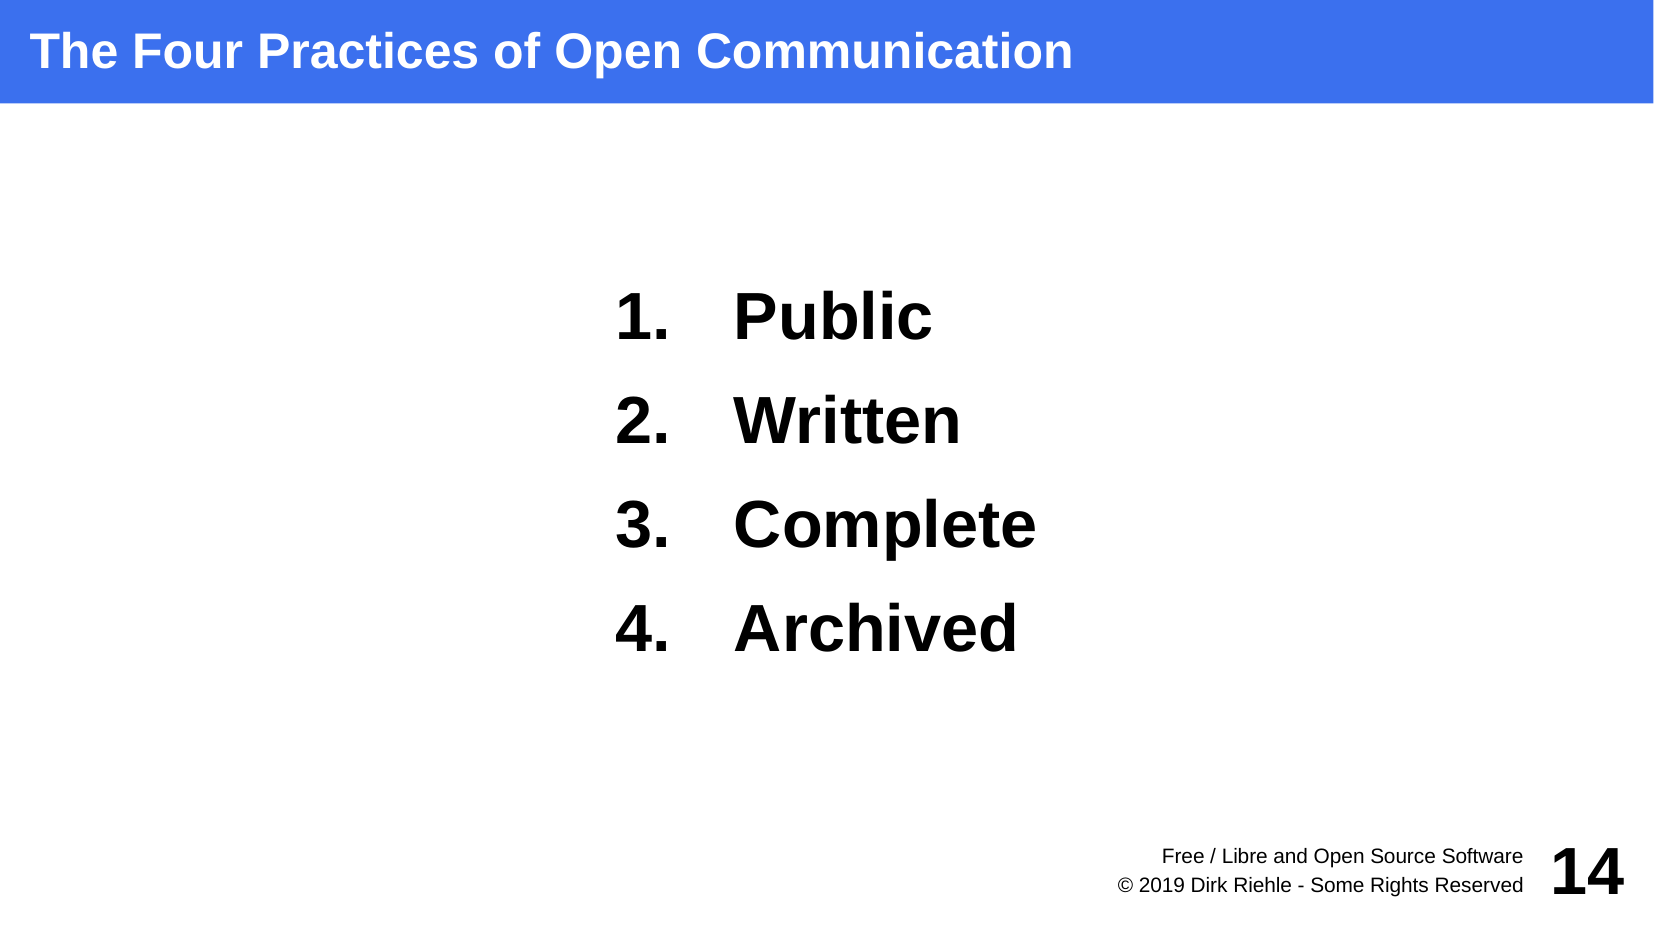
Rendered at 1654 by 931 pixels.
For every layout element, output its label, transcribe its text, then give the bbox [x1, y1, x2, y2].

title The Four Practices of Open Communication [0, 0, 1654, 104]
subtitle Public Written Complete Archived [29, 132, 1625, 813]
